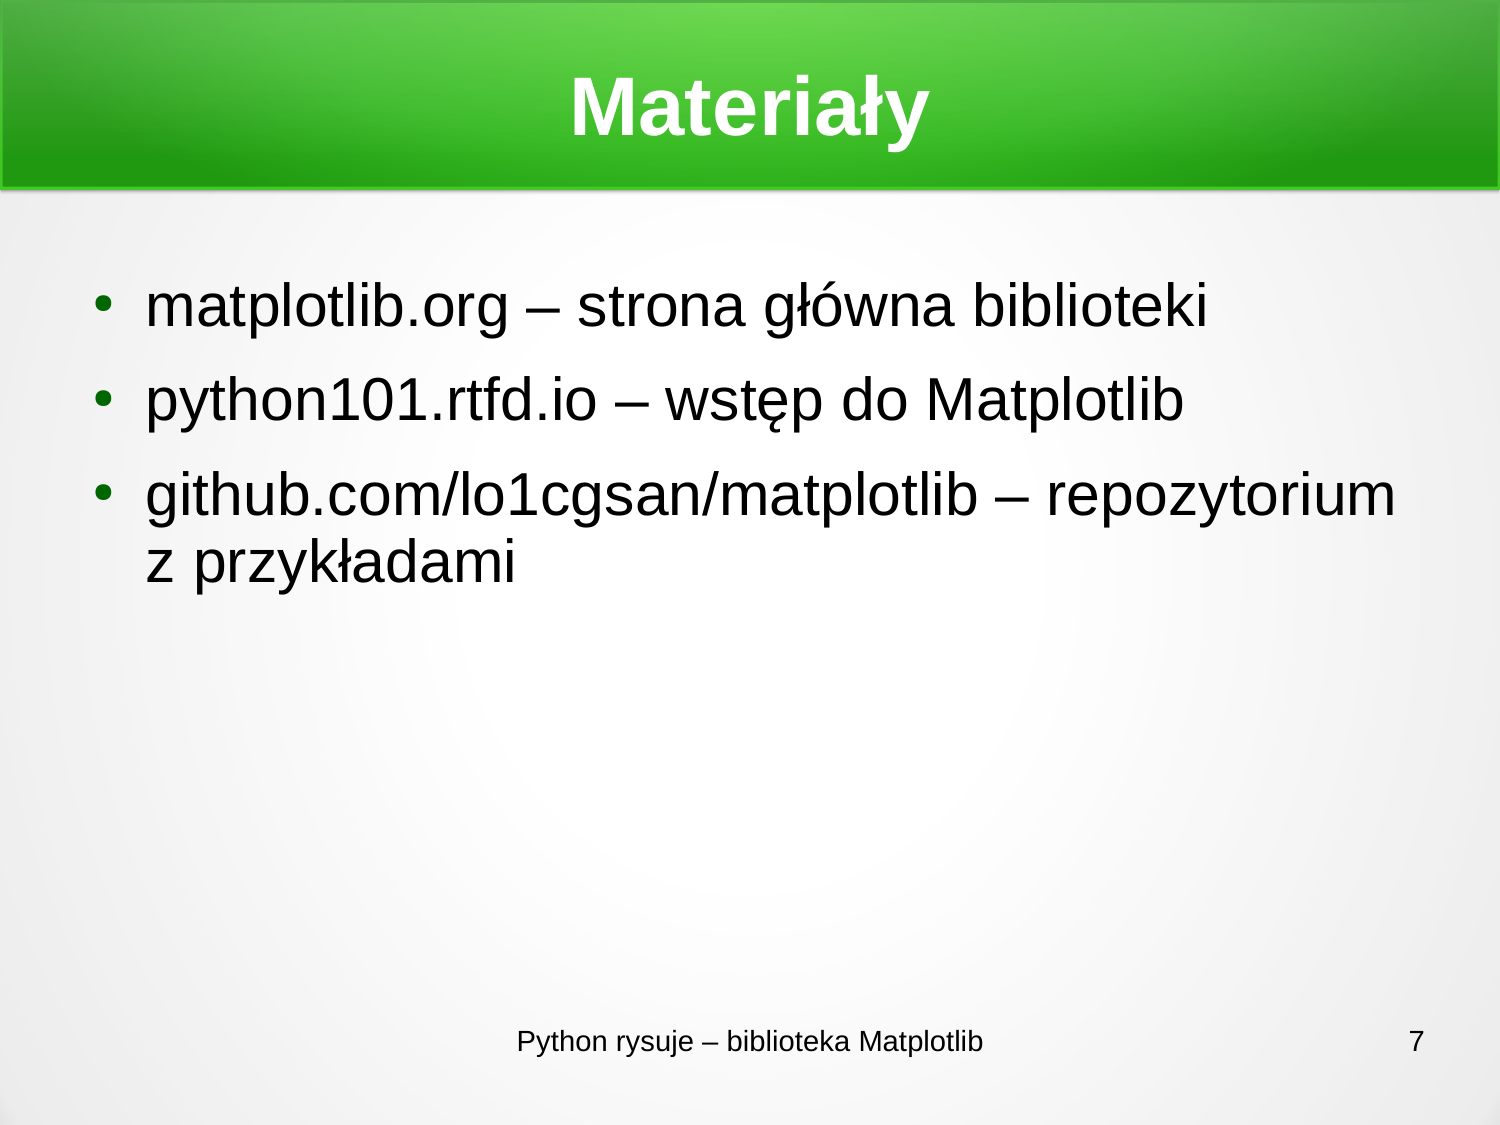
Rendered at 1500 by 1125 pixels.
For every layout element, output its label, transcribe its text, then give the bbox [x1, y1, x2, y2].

list matplotlib.org – strona główna biblioteki python101.rtfd.io – wstęp do Matplotlib github.com/lo1cgsan/matplotlib – repozytorium z przykładami [75, 271, 1426, 924]
title Materiały [75, 42, 1426, 172]
